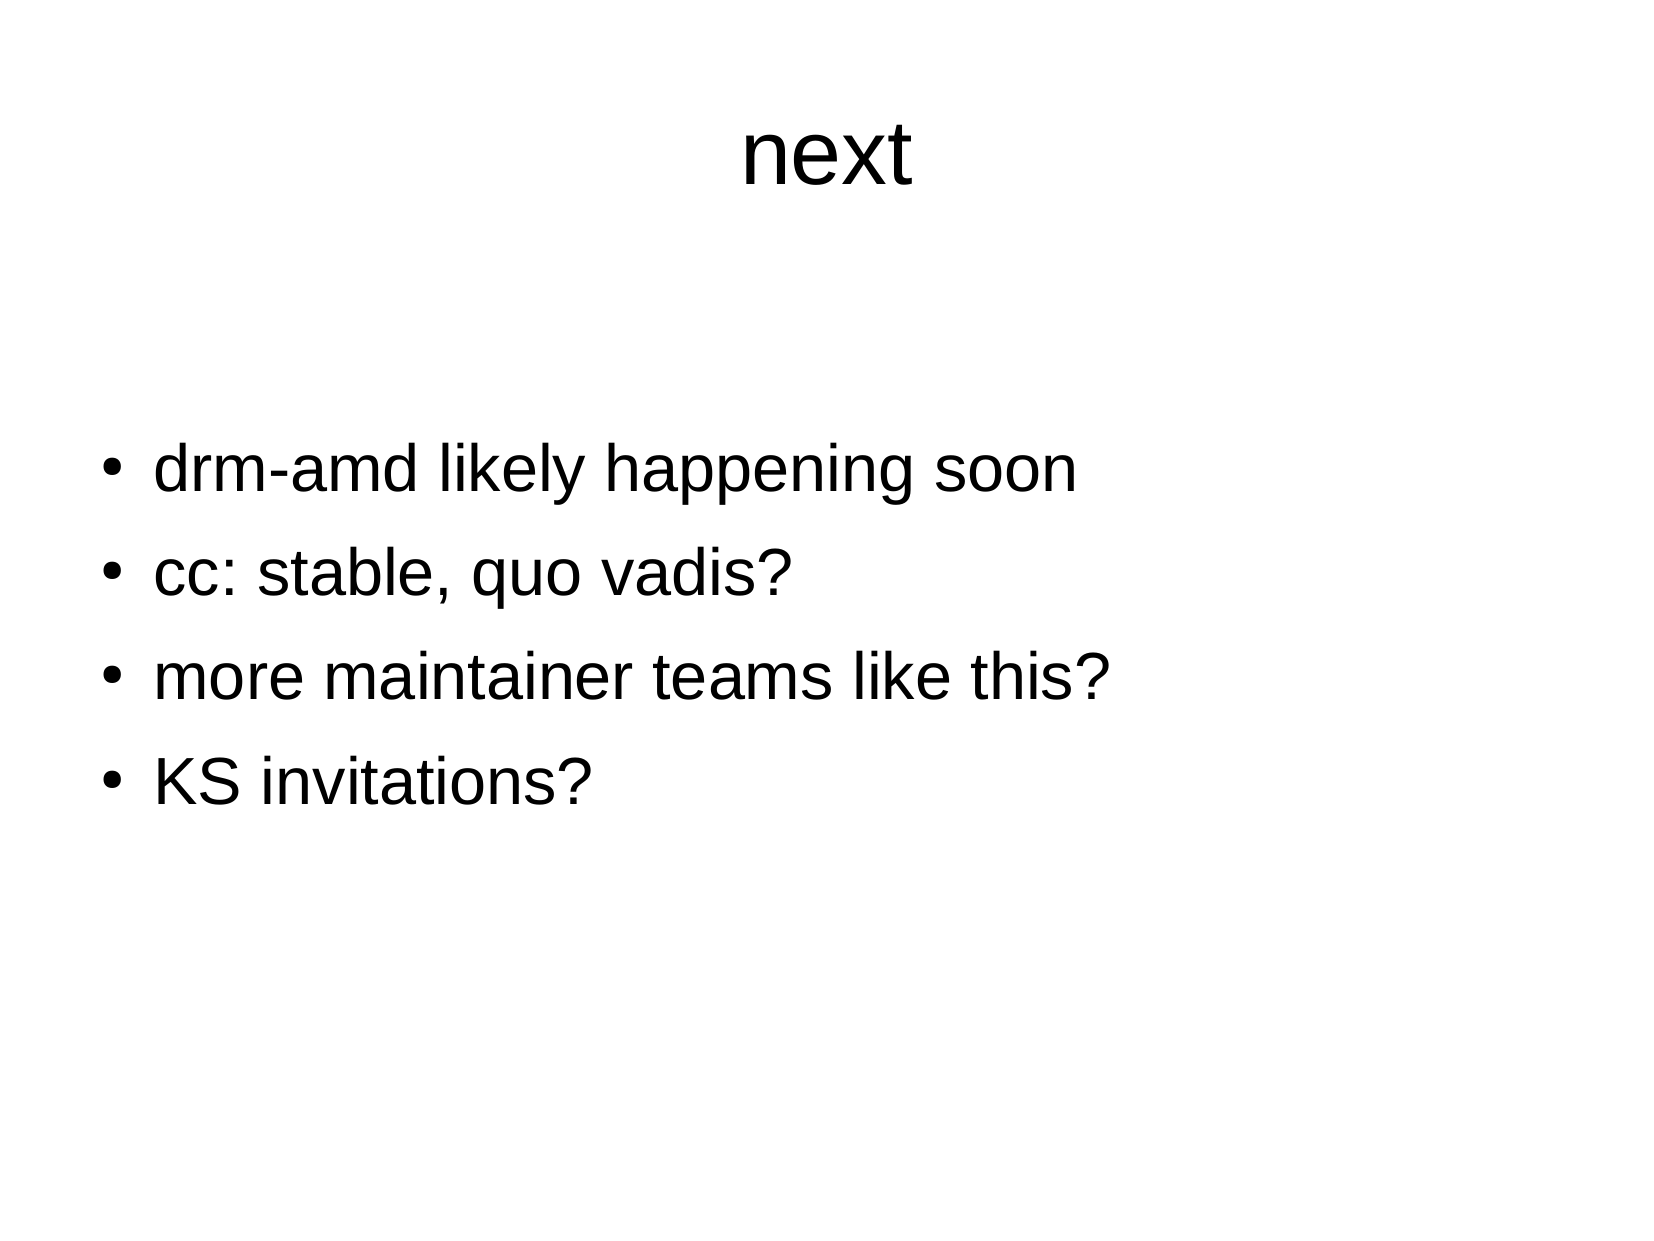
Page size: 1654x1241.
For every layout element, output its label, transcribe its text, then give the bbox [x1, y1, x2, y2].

list drm-amd likely happening soon cc: stable, quo vadis? more maintainer teams like this? KS invitations? [82, 431, 1571, 1021]
title next [82, 49, 1571, 257]
